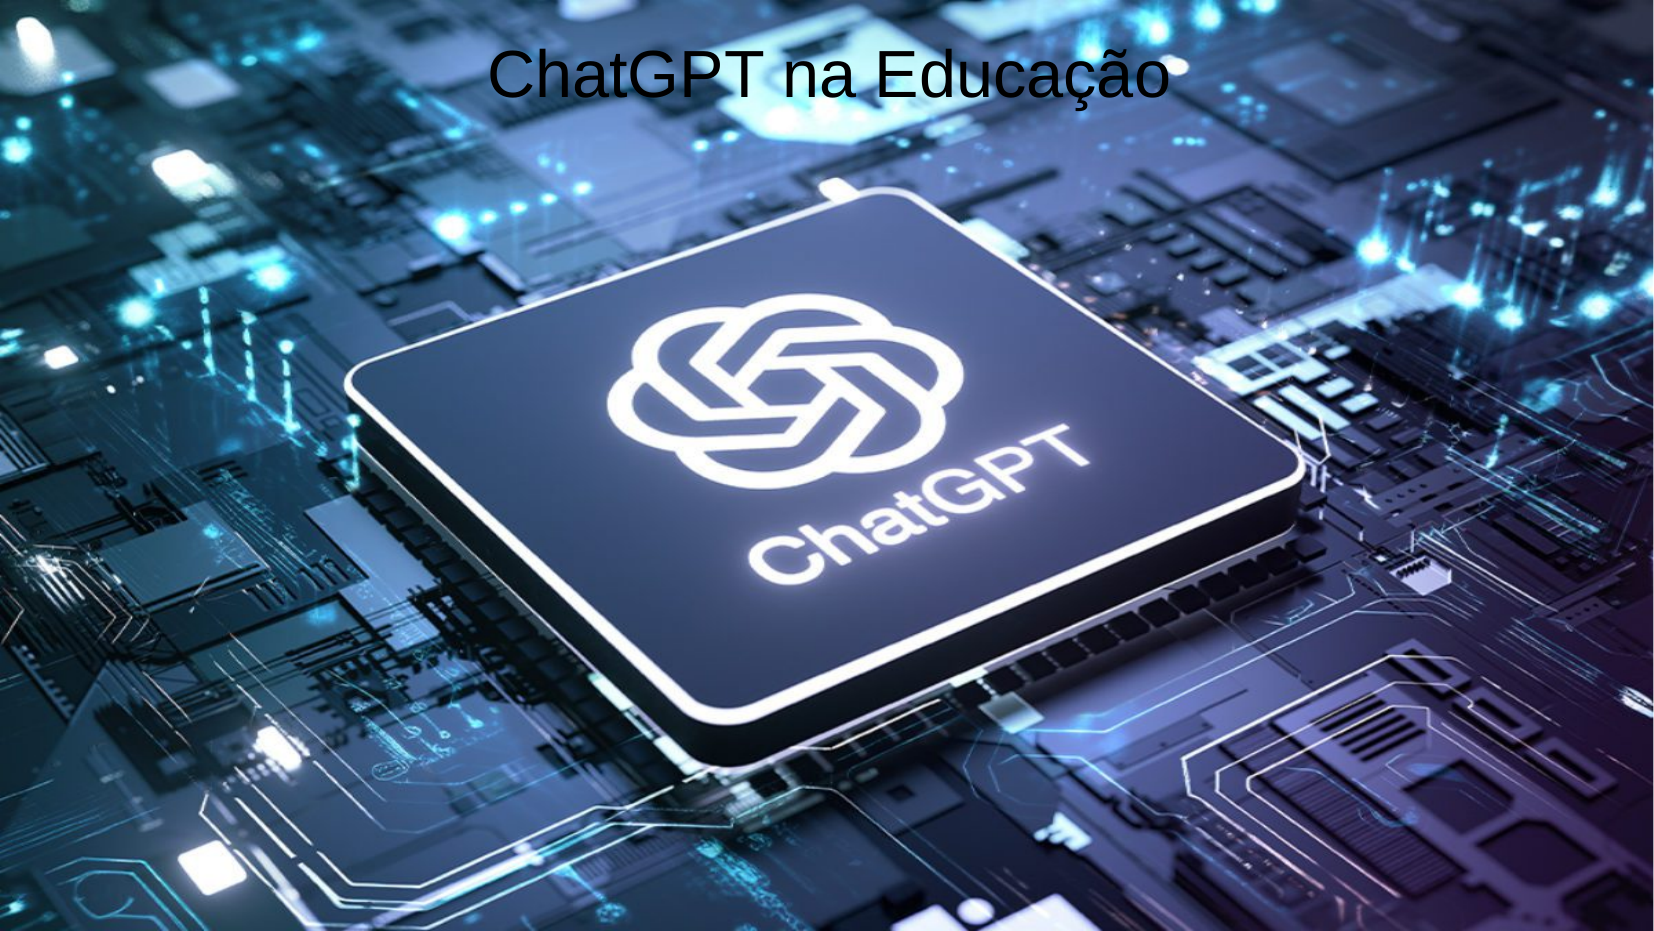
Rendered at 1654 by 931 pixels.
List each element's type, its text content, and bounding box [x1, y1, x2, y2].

picture [0, 0, 1654, 931]
text_box ChatGPT na Educação [472, 29, 1418, 193]
